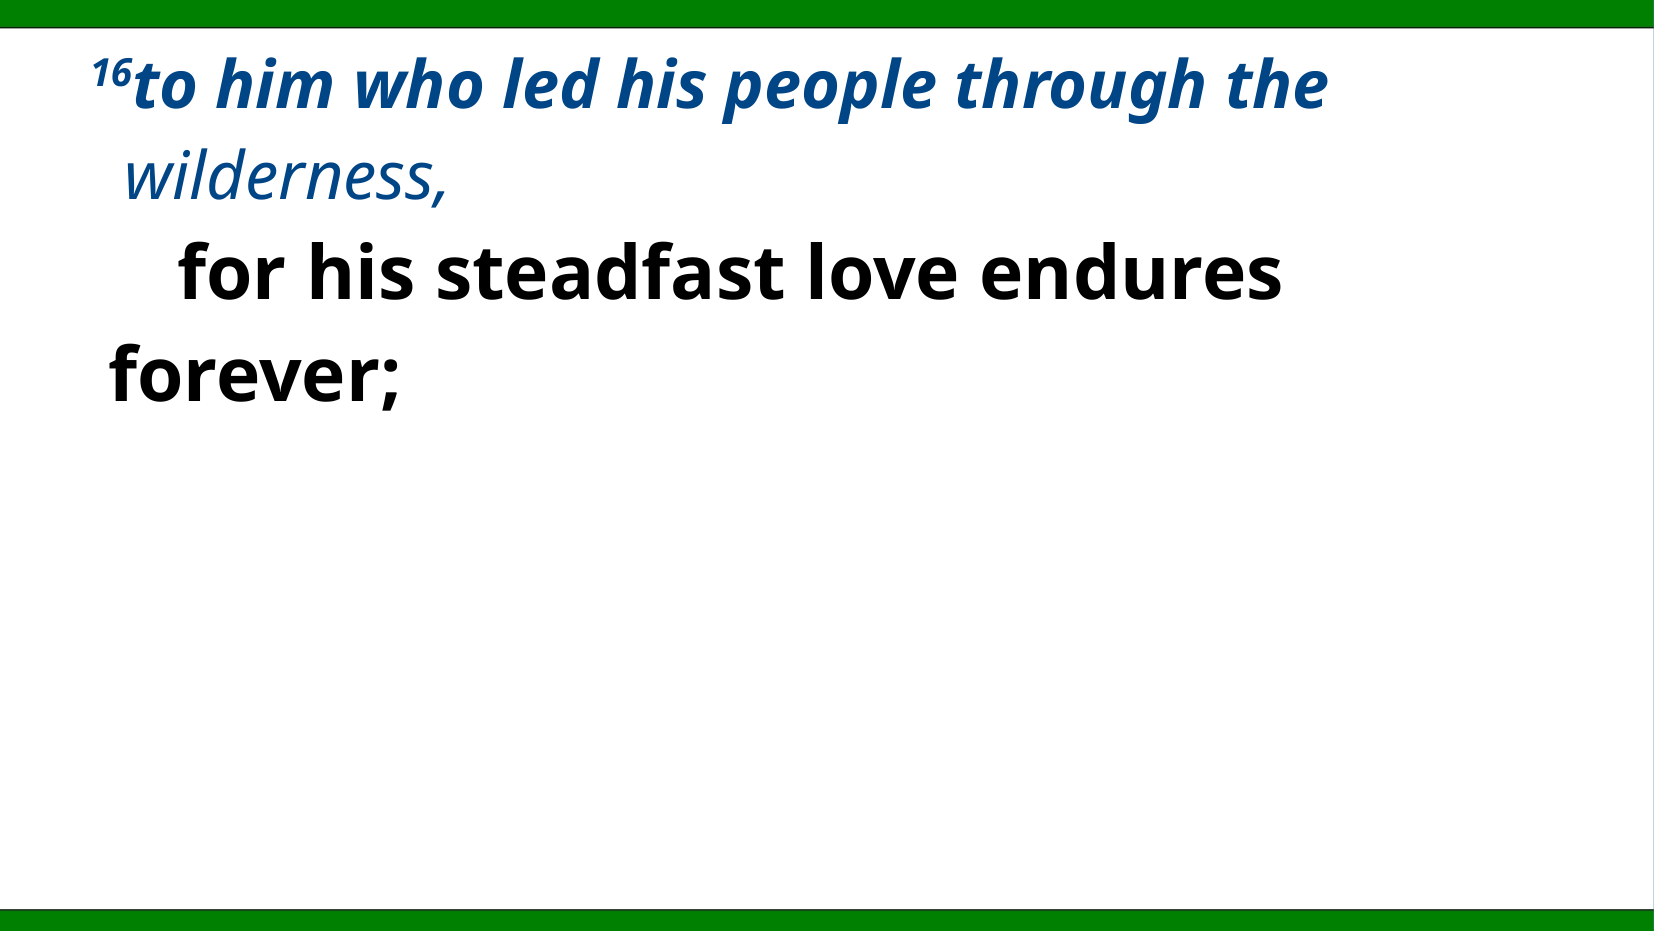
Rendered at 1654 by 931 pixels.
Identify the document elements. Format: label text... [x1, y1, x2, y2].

text_box 16to him who led his people through the wilderness, for his steadfast love endures forever; [75, 30, 1591, 331]
picture [0, 0, 1654, 931]
